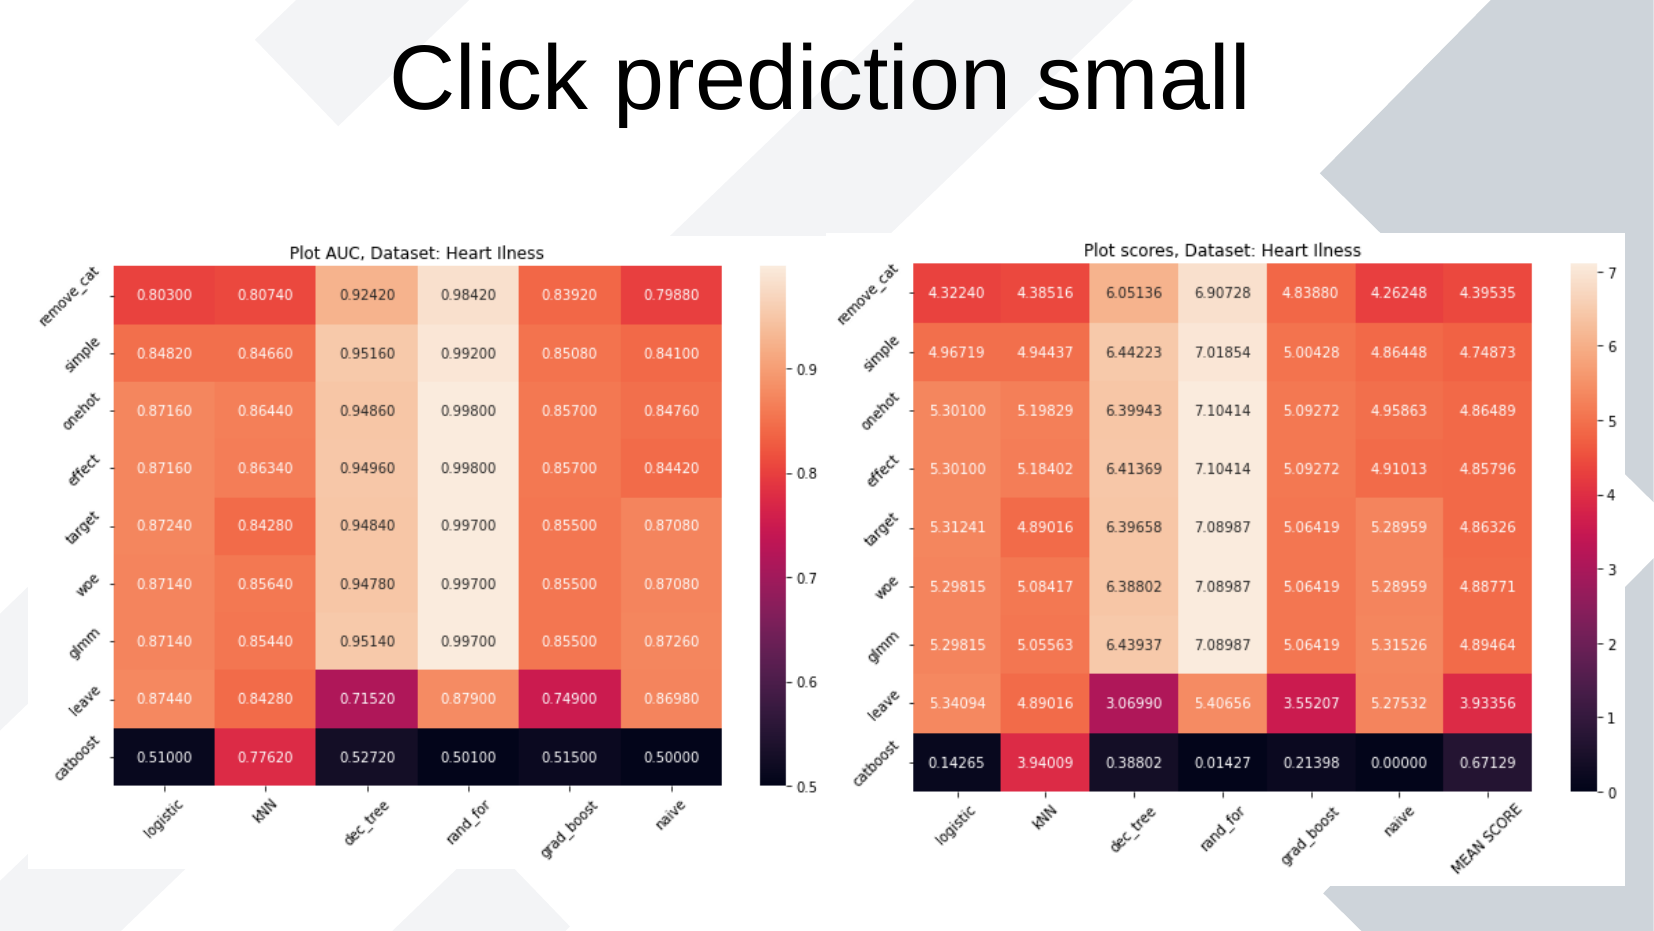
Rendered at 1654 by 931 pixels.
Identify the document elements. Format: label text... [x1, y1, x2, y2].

picture [28, 233, 1625, 886]
title Click prediction small [76, 0, 1565, 156]
